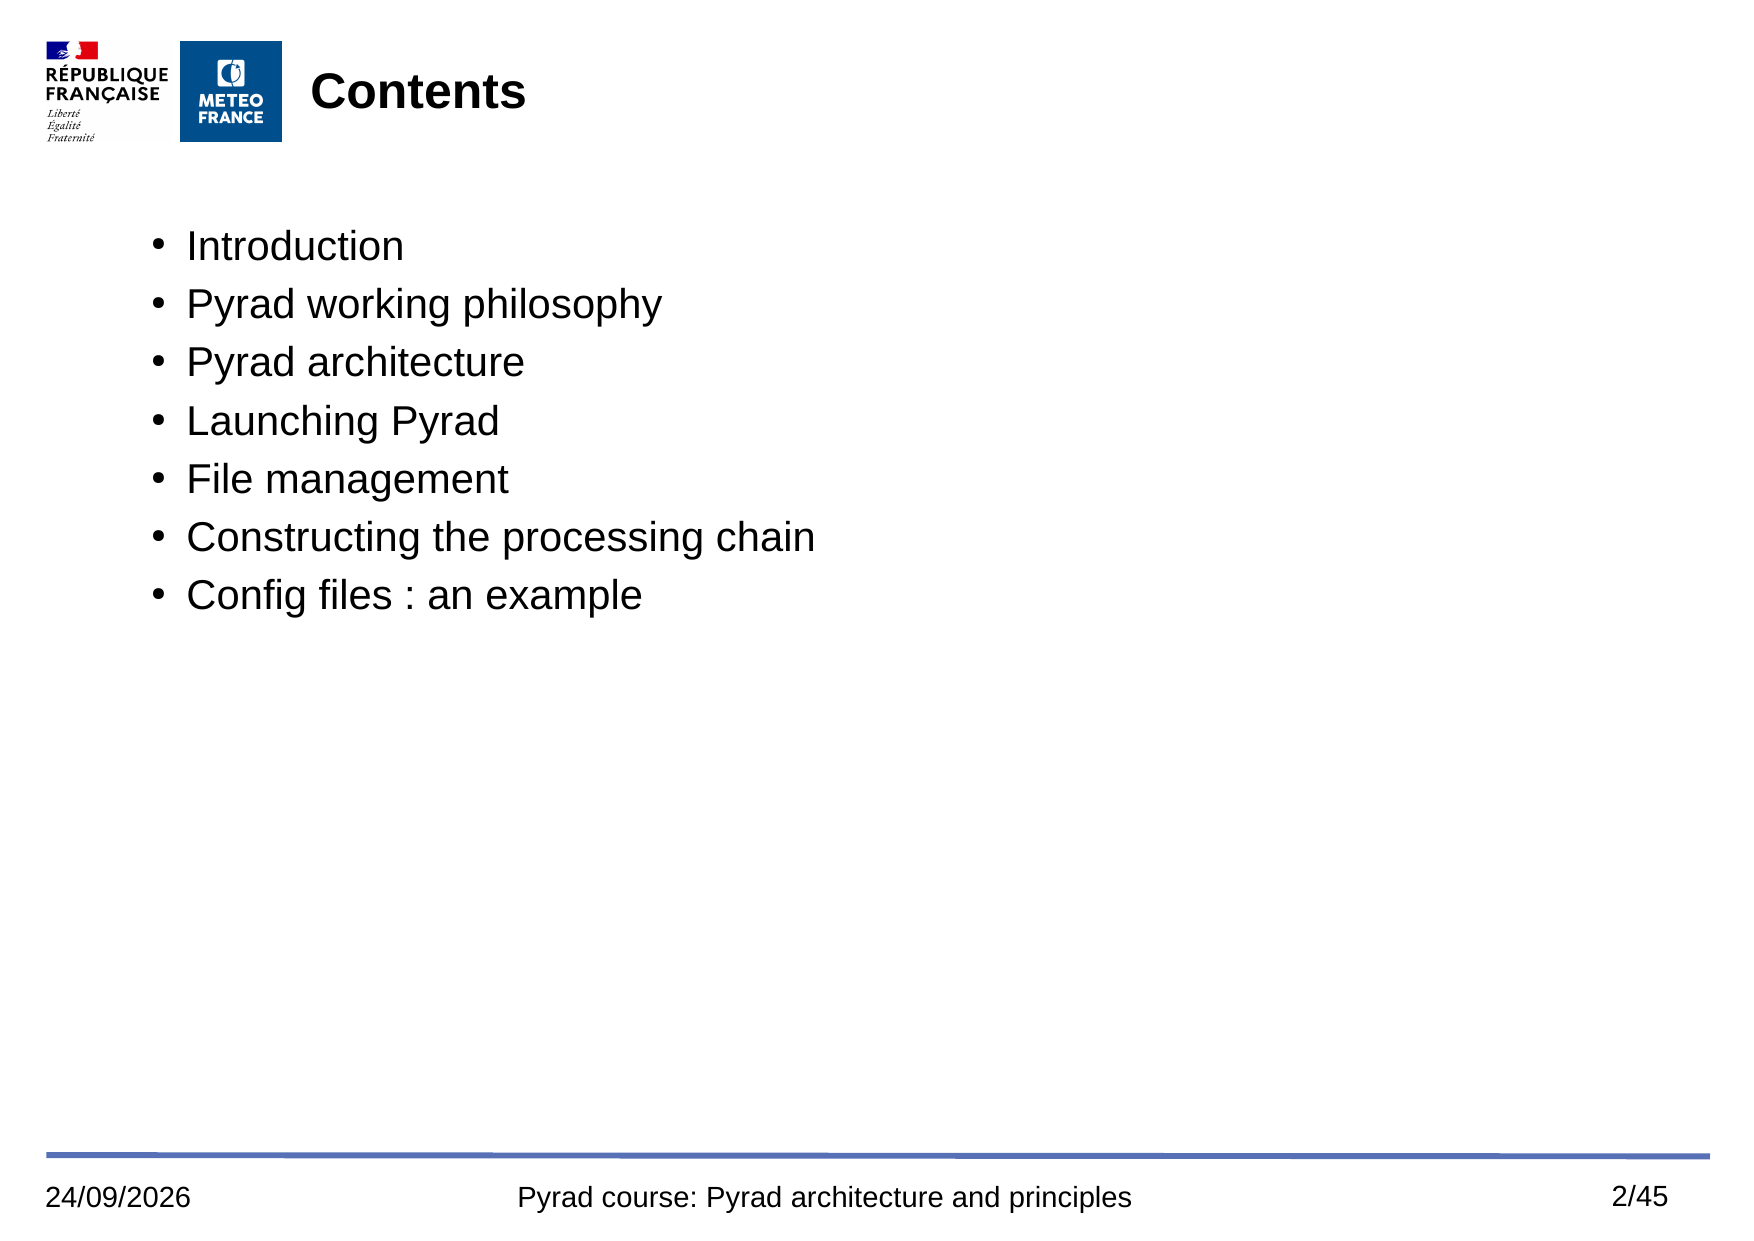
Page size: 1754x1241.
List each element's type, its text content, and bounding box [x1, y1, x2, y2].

title Contents [310, 40, 1697, 142]
picture [46, 41, 172, 142]
picture [180, 41, 282, 142]
list Introduction Pyrad working philosophy Pyrad architecture Launching Pyrad File management Constructing the processing chain Config files : an example [44, 222, 1712, 1118]
